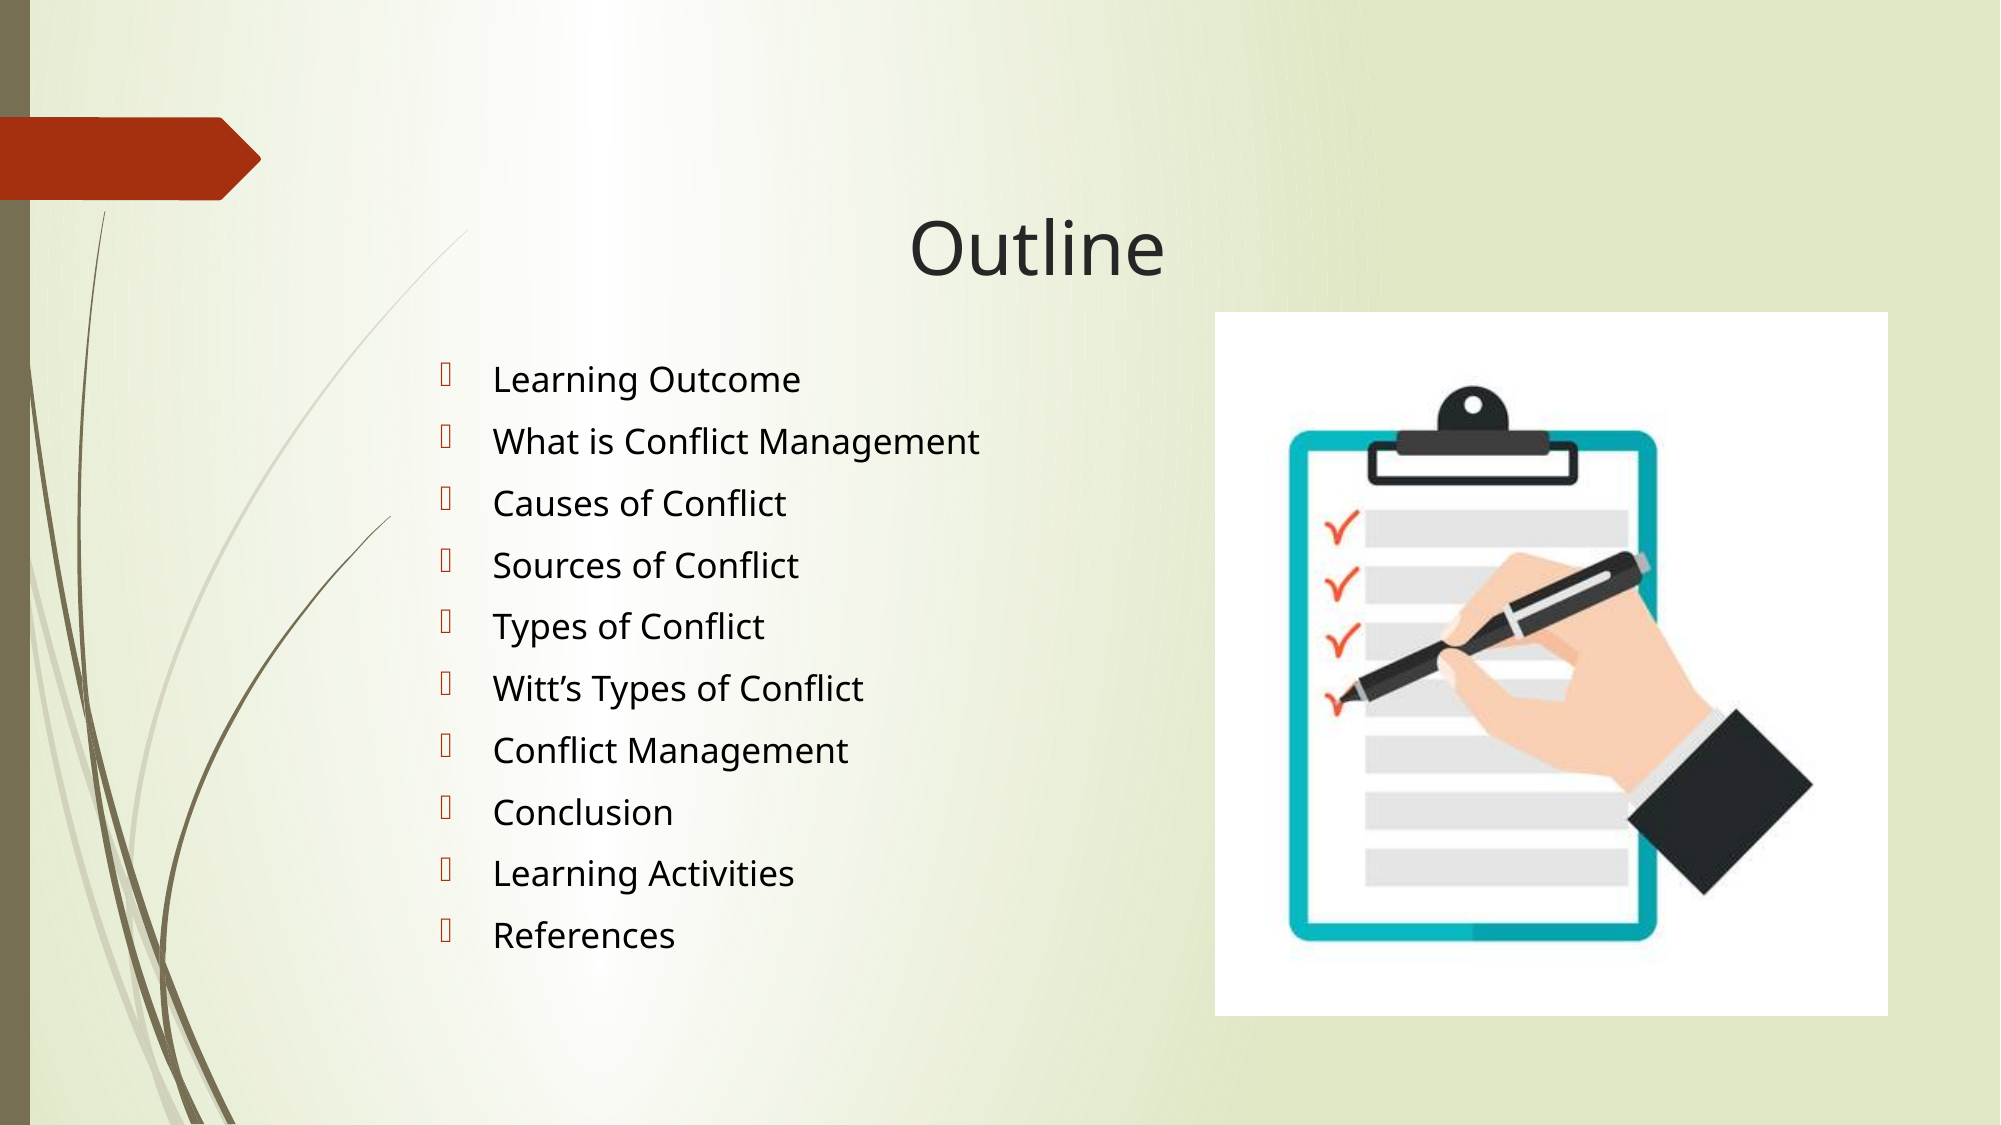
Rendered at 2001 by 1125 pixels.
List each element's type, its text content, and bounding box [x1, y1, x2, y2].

list Learning Outcome What is Conflict Management Causes of Conflict Sources of Conflict Types of Conflict Witt’s Types of Conflict Conflict Management Conclusion Learning Activities References [424, 350, 1215, 970]
title Outline [425, 102, 1888, 313]
picture [1215, 312, 1888, 1016]
